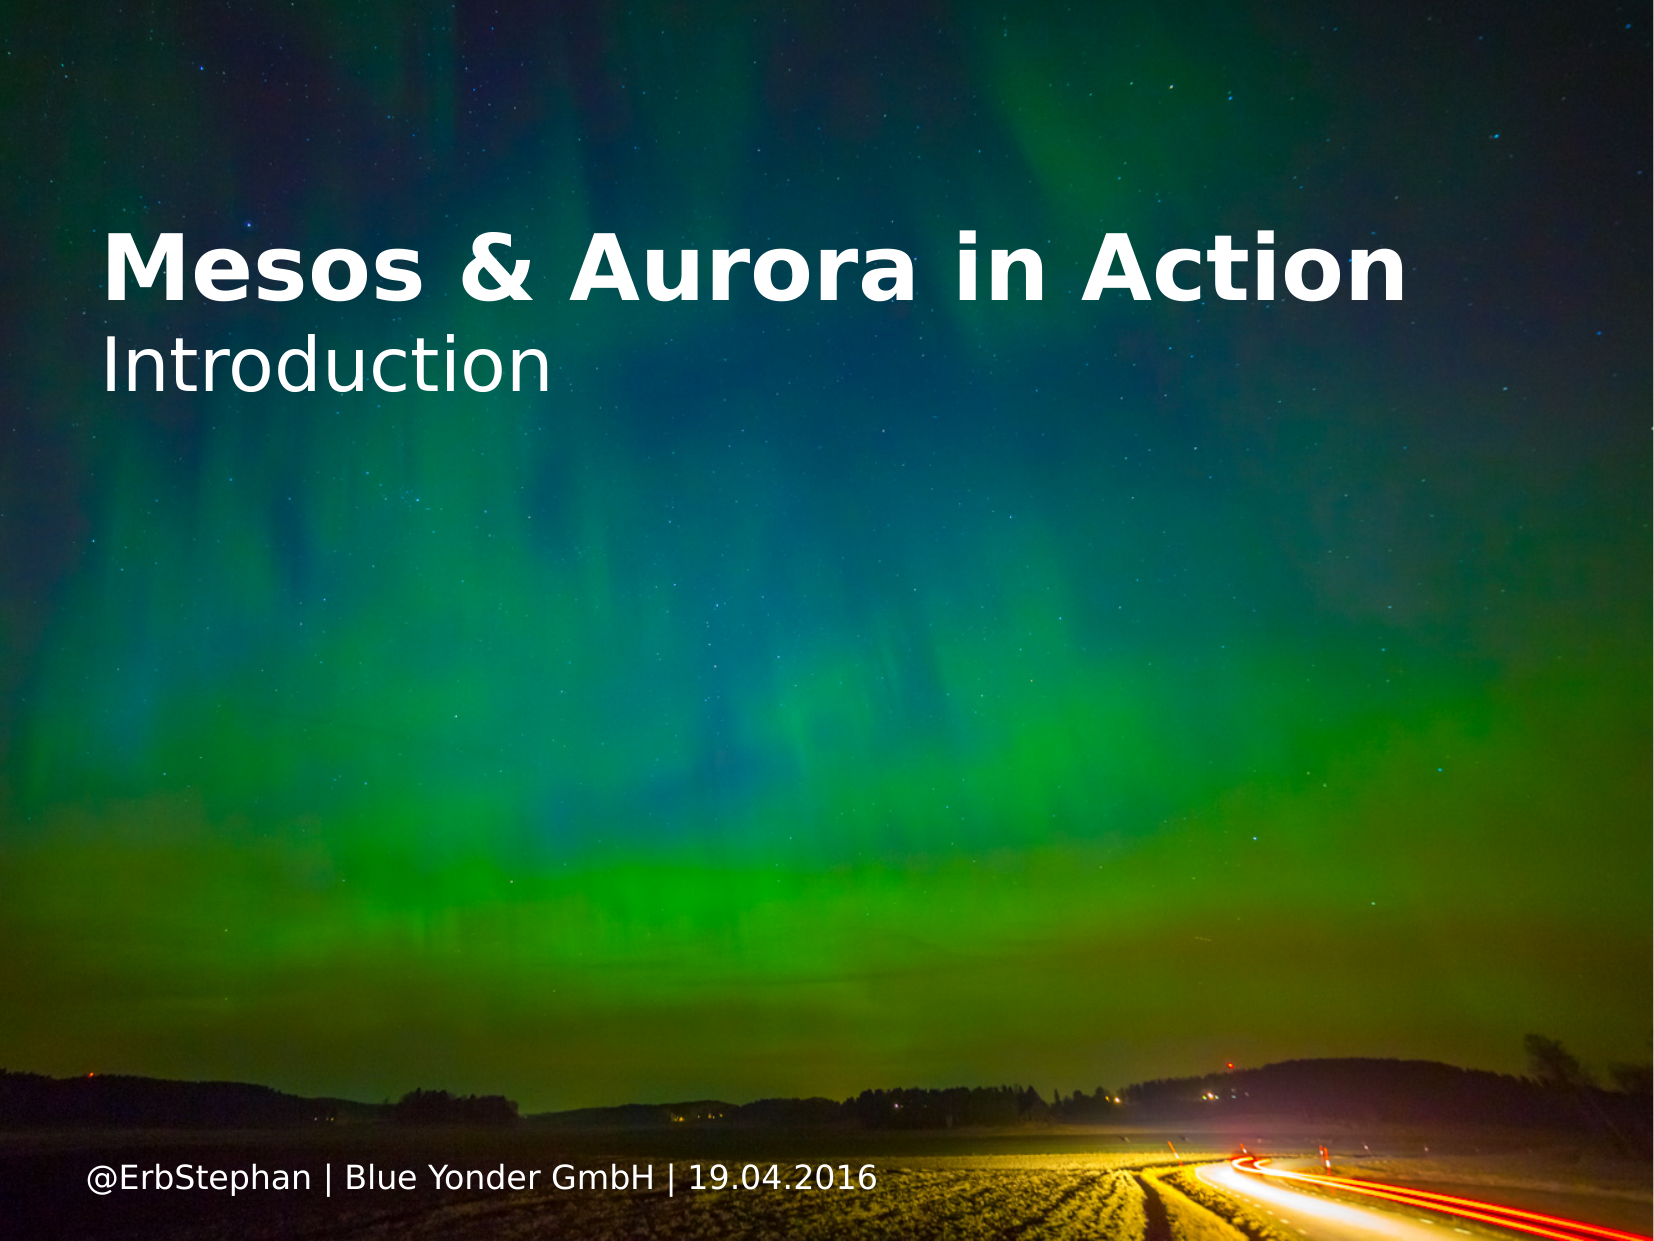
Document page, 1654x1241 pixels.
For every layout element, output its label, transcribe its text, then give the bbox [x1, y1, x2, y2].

text_box @ErbStephan | Blue Yonder GmbH | 19.04.2016 [70, 1151, 1063, 1241]
title Mesos & Aurora in Action Introduction [100, 161, 1589, 463]
picture [0, 0, 1654, 1241]
